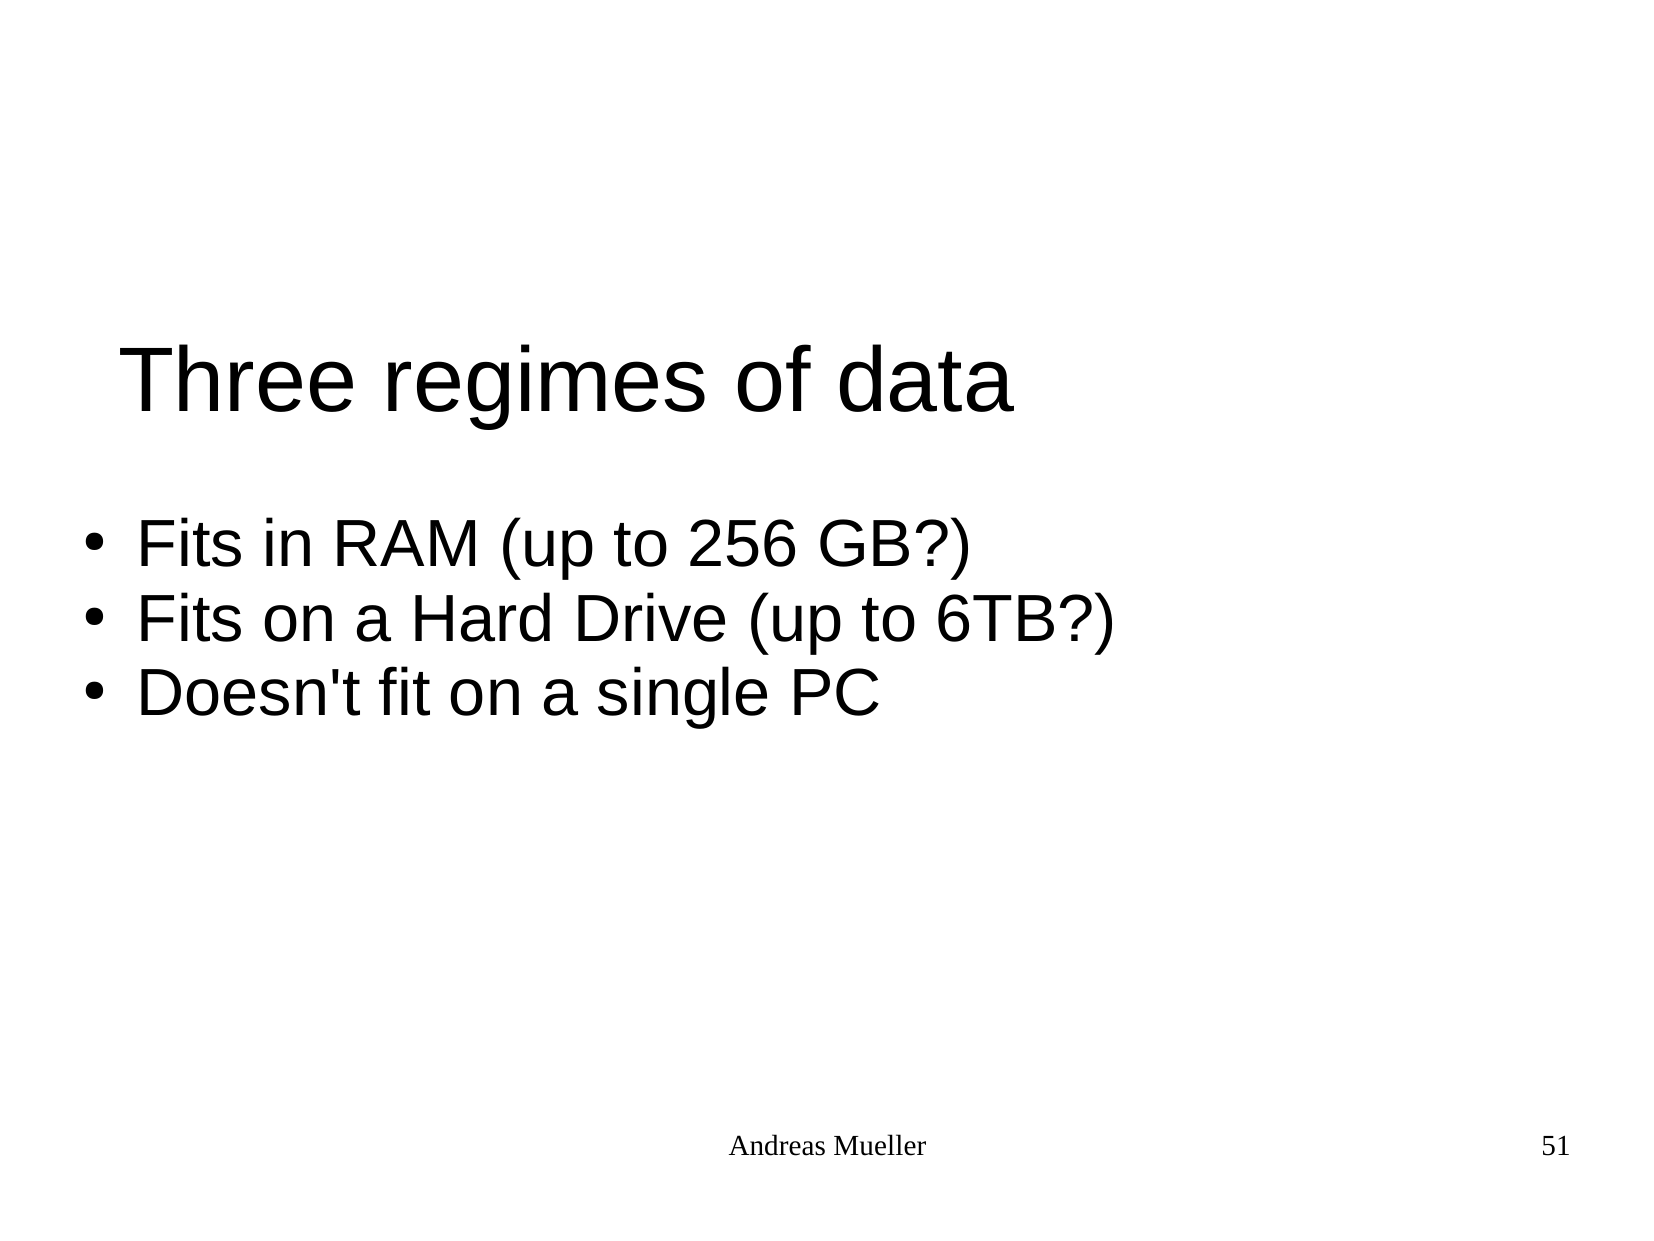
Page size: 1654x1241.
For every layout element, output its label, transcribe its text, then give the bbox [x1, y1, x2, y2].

subtitle Three regimes of data Fits in RAM (up to 256 GB?) Fits on a Hard Drive (up to 6TB?) Doesn't fit on a single PC [82, 49, 1606, 1010]
